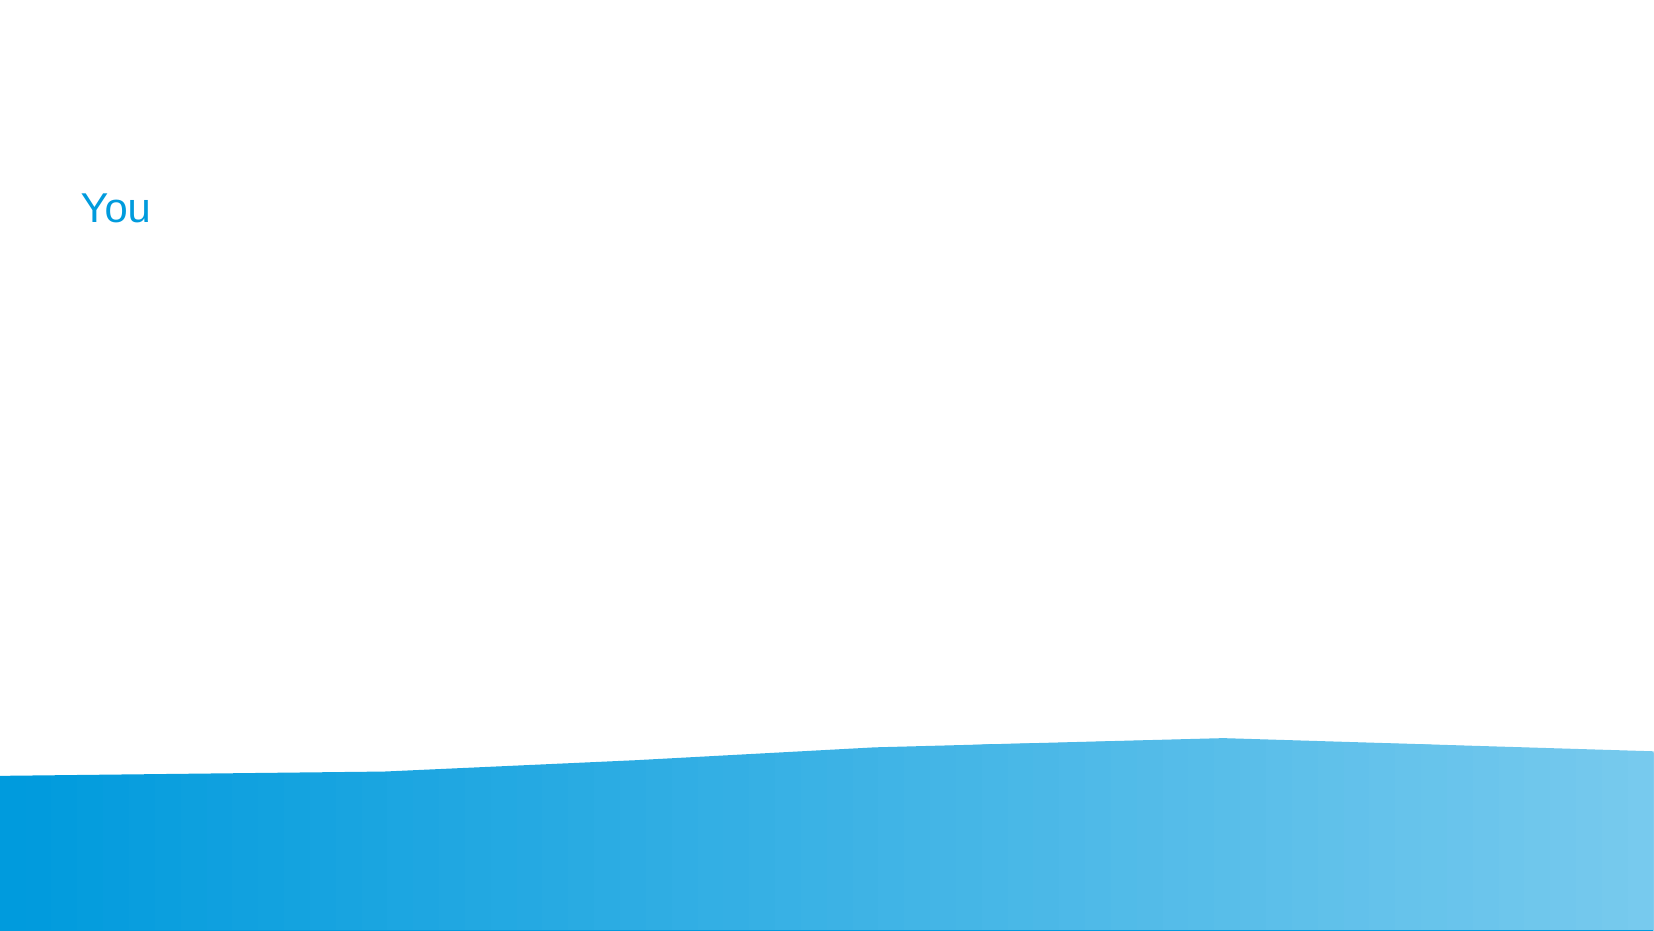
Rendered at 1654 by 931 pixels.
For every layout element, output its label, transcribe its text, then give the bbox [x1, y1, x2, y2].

list You [80, 185, 1587, 717]
